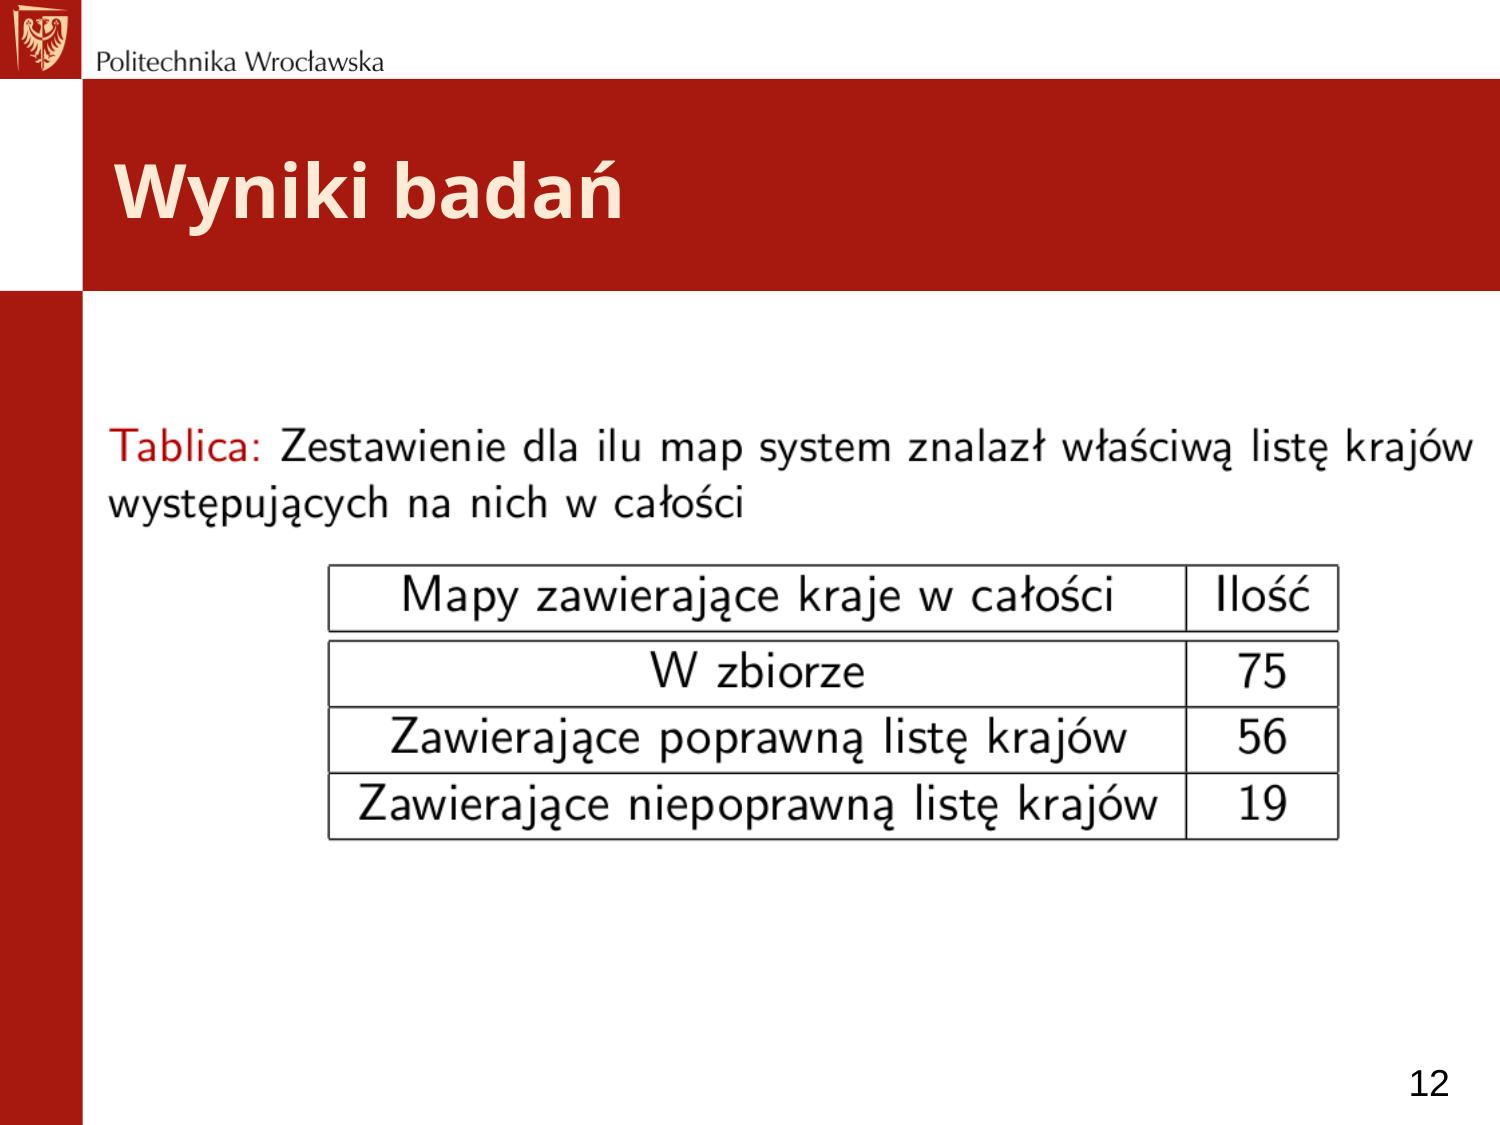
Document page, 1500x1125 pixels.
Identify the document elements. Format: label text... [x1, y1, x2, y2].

title Wyniki badań [100, 103, 1483, 273]
text_box <number> [1393, 1051, 1499, 1122]
picture [0, 0, 384, 79]
picture [100, 413, 1483, 856]
